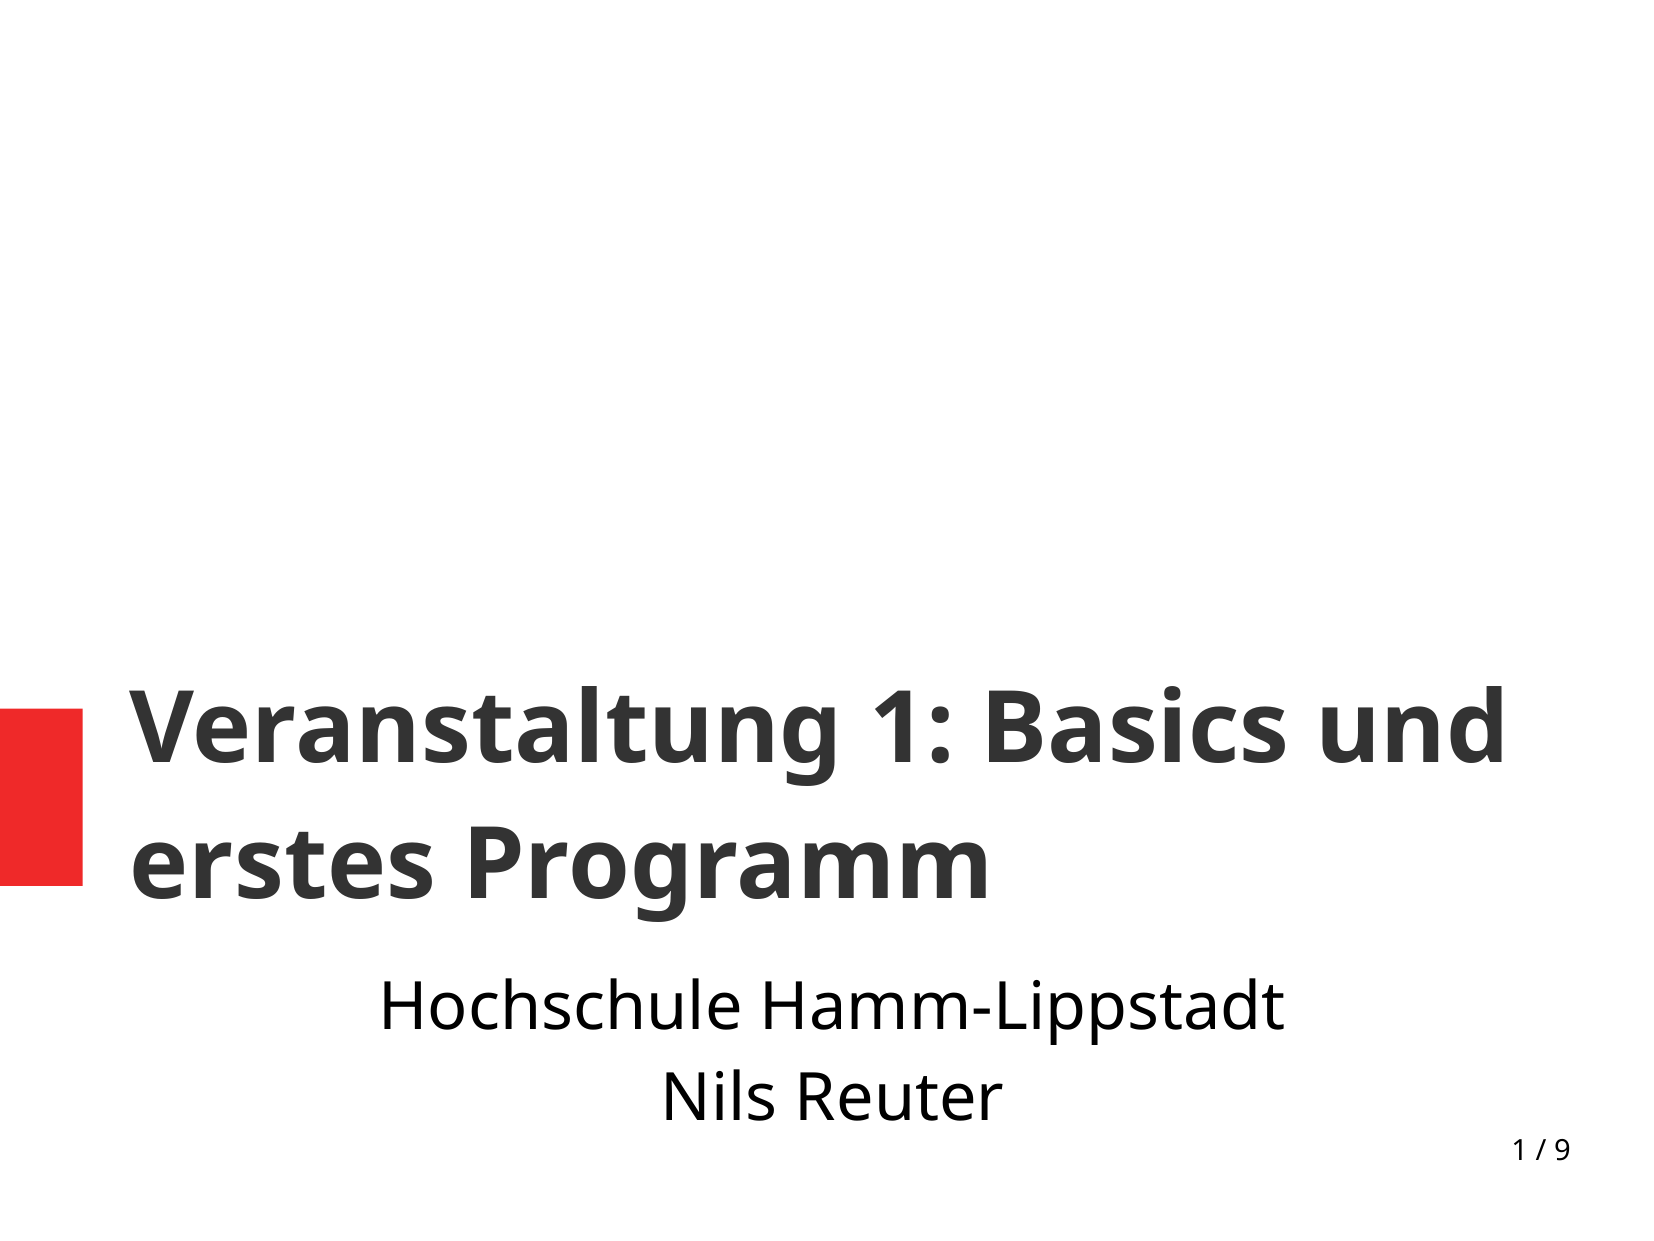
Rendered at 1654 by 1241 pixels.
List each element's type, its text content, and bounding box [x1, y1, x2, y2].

subtitle Hochschule Hamm-Lippstadt Nils Reuter [129, 968, 1536, 1130]
title Veranstaltung 1: Basics und erstes Programm [129, 655, 1536, 928]
